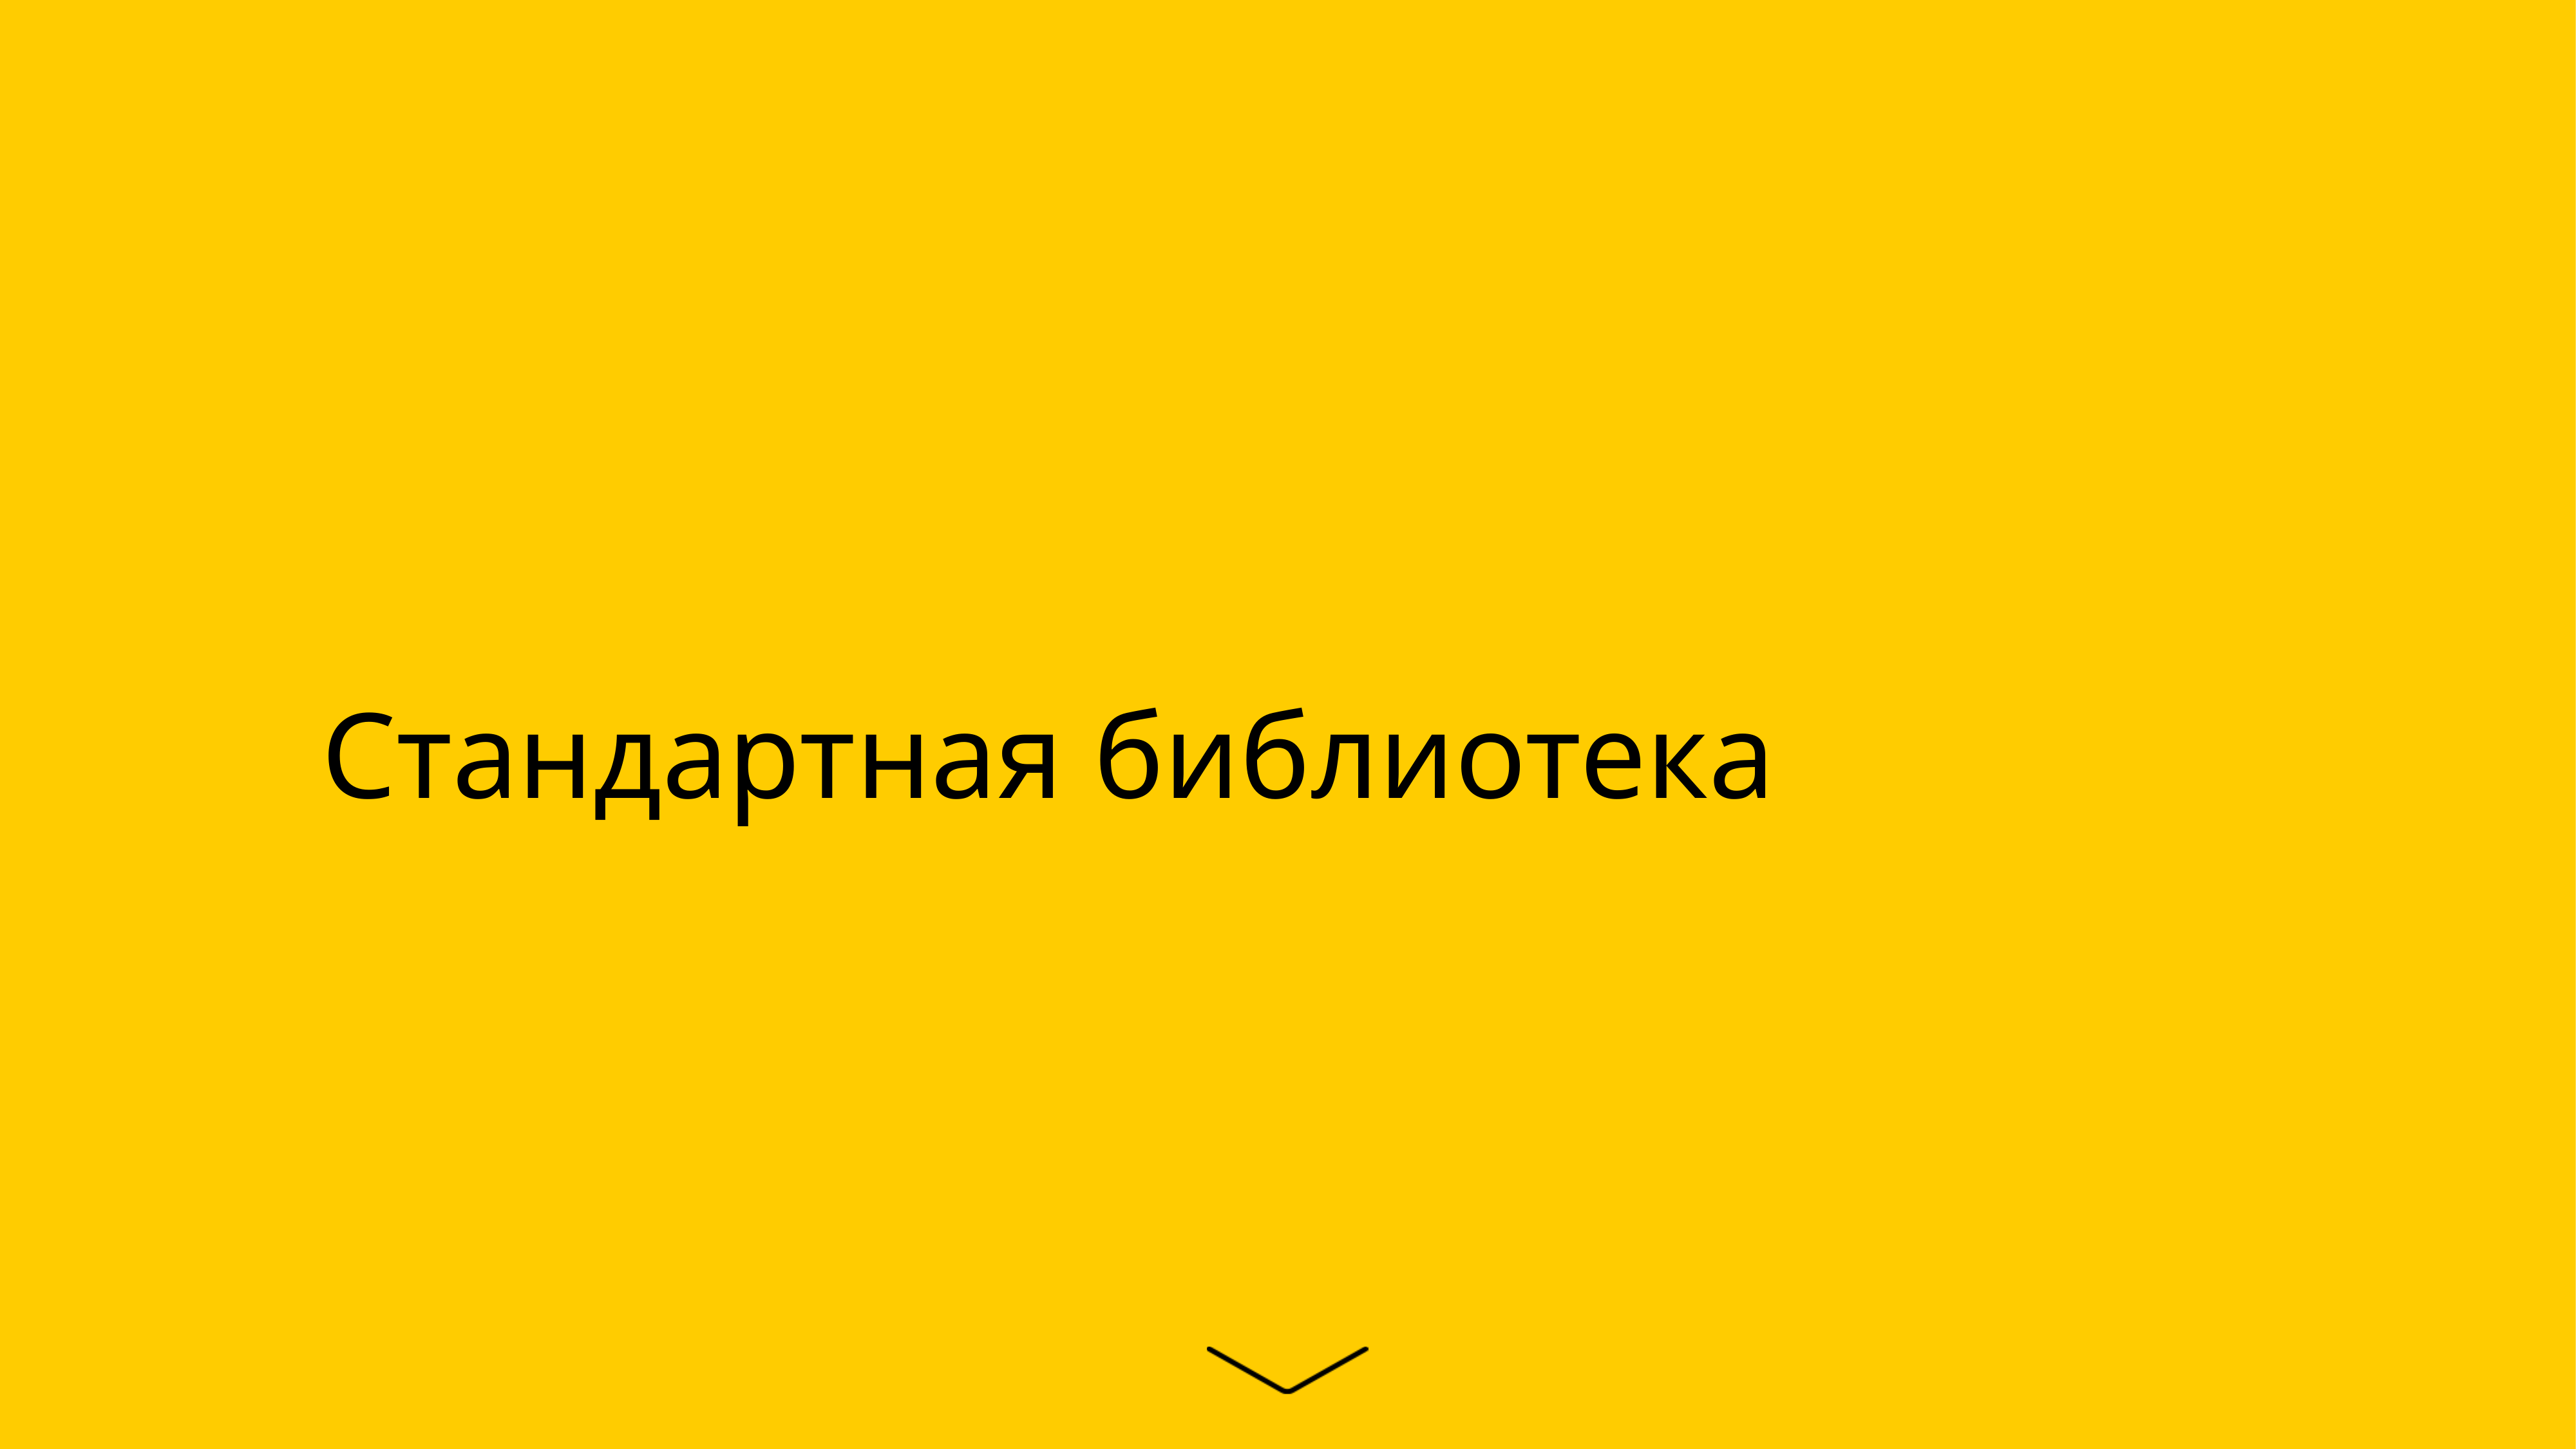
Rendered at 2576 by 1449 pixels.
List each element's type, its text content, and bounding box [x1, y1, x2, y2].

title Стандартная библиотека [321, 429, 2253, 1074]
picture [1207, 1347, 1368, 1396]
